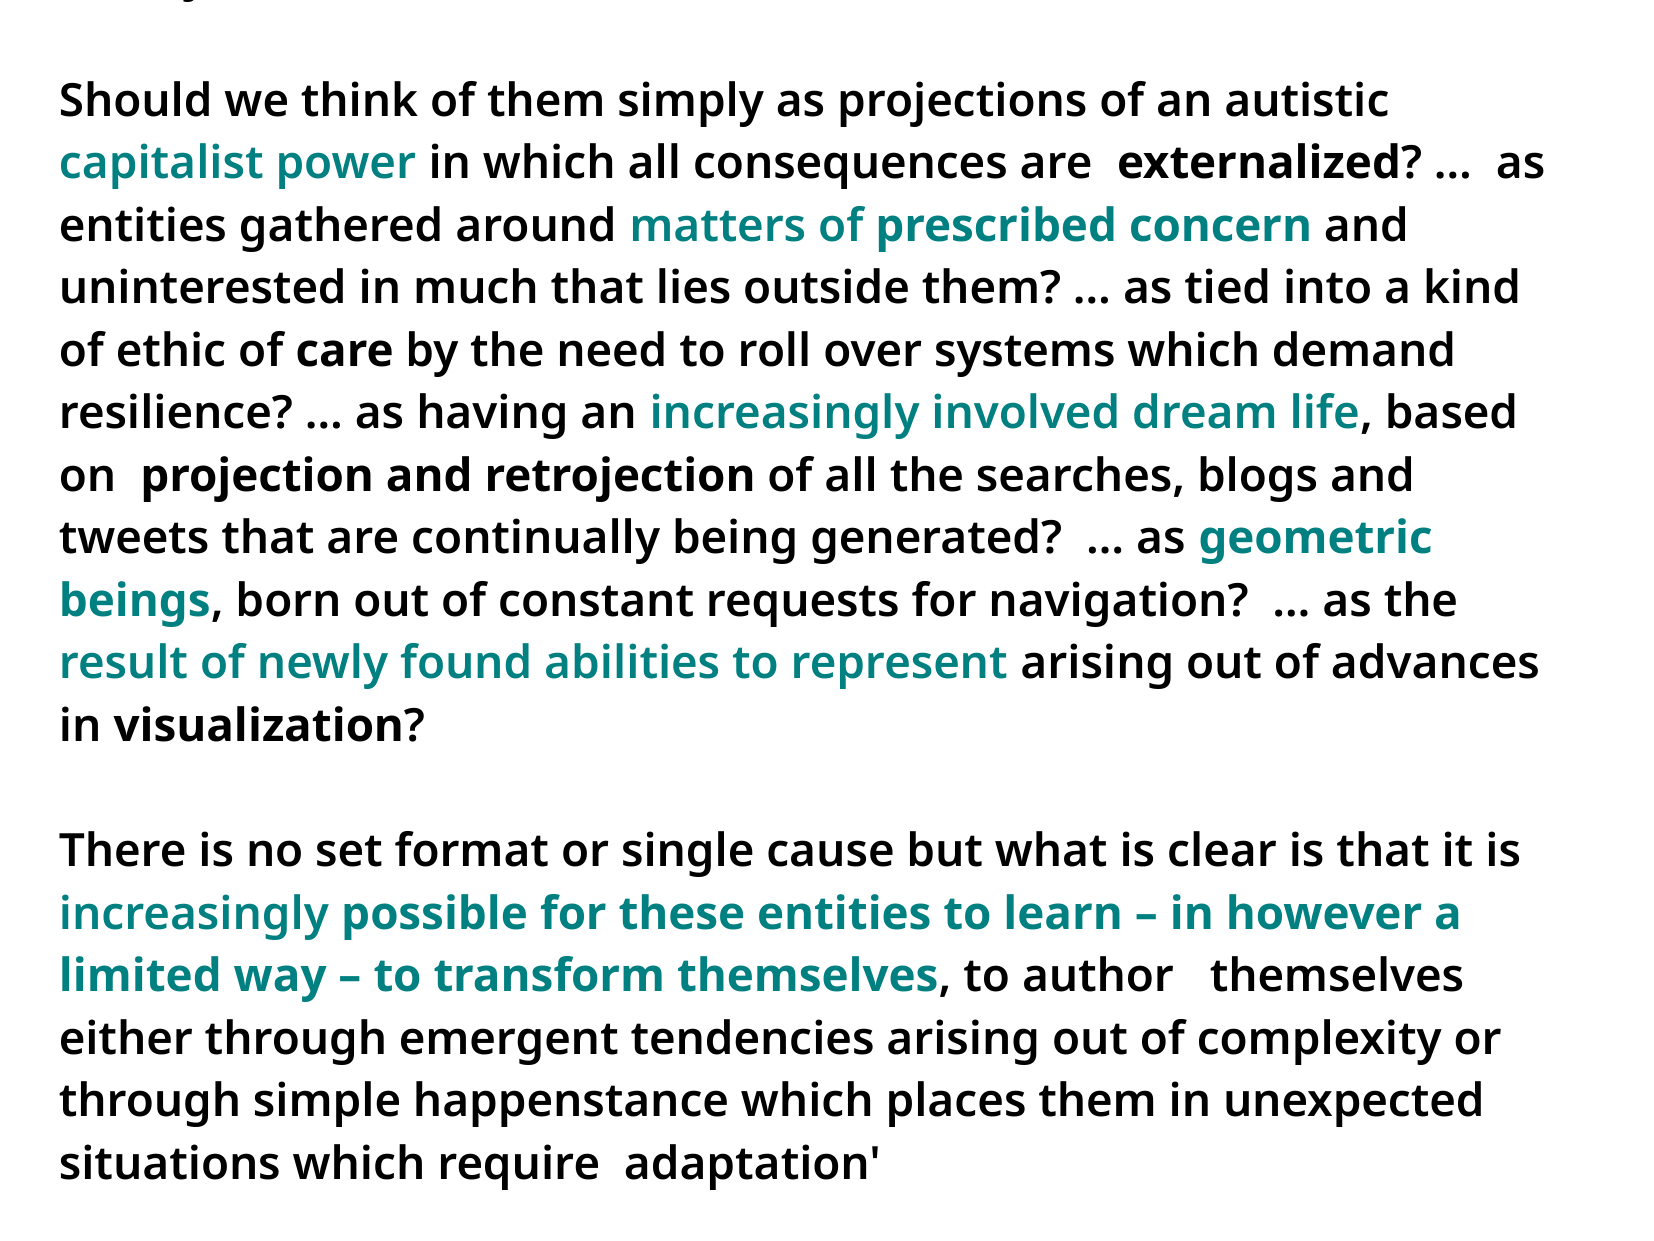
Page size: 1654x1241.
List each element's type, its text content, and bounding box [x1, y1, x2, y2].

subtitle 'Take just the case of coded cities understood as a whole. Should we think of them simply as projections of an autistic capitalist power in which all consequences are externalized? … as entities gathered around matters of prescribed concern and uninterested in much that lies outside them? … as tied into a kind of ethic of care by the need to roll over systems which demand resilience? … as having an increasingly involved dream life, based on projection and retrojection of all the searches, blogs and tweets that are continually being generated? … as geometric beings, born out of constant requests for navigation? … as the result of newly found abilities to represent arising out of advances in visualization? There is no set format or single cause but what is clear is that it is increasingly possible for these entities to learn – in however a limited way – to transform themselves, to author themselves either through emergent tendencies arising out of complexity or through simple happenstance which places them in unexpected situations which require adaptation' [Thrift, 2014, 13] [59, 83, 1548, 1239]
